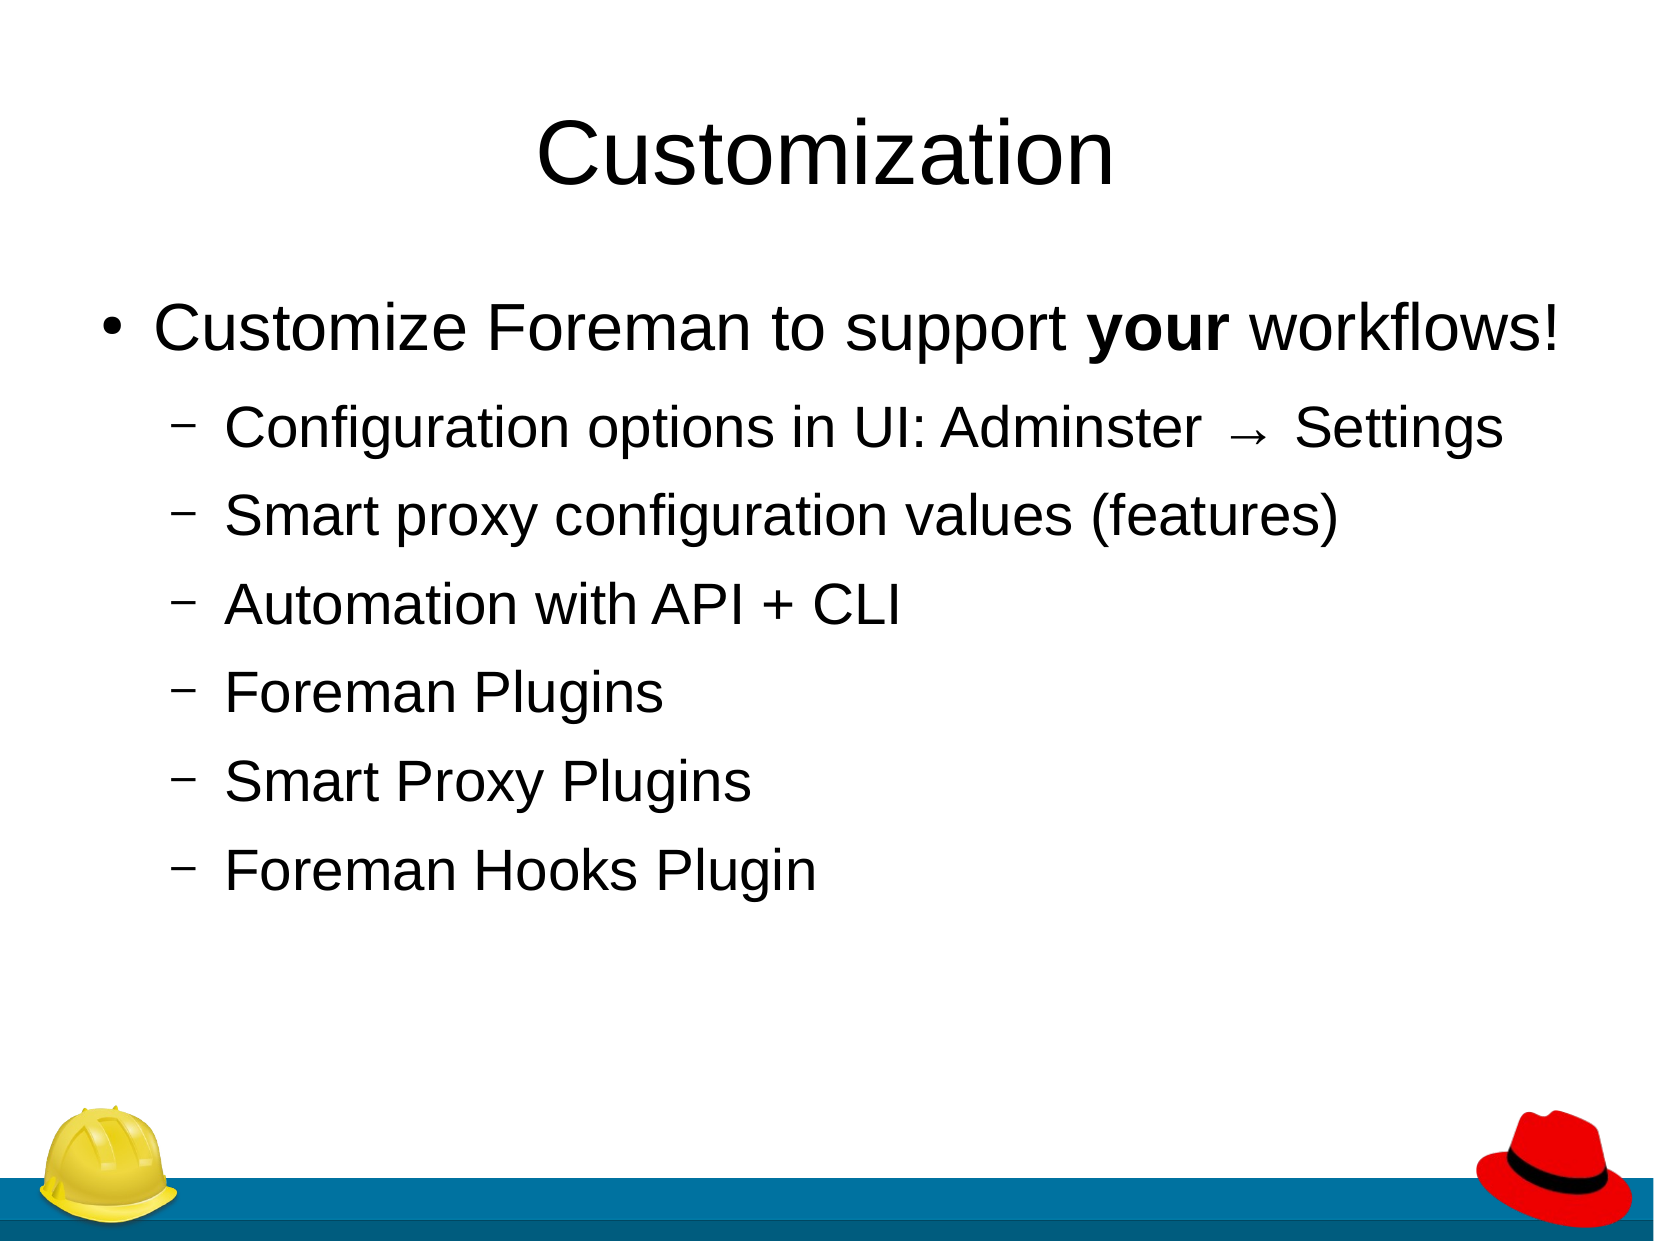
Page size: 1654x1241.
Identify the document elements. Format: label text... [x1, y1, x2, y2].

picture [23, 1086, 189, 1227]
title Customization [82, 49, 1571, 257]
picture [1476, 1110, 1633, 1227]
list Customize Foreman to support your workflows! Configuration options in UI: Adminster → Settings Smart proxy configuration values (features) Automation with API + CLI Foreman Plugins Smart Proxy Plugins Foreman Hooks Plugin [82, 290, 1571, 1010]
